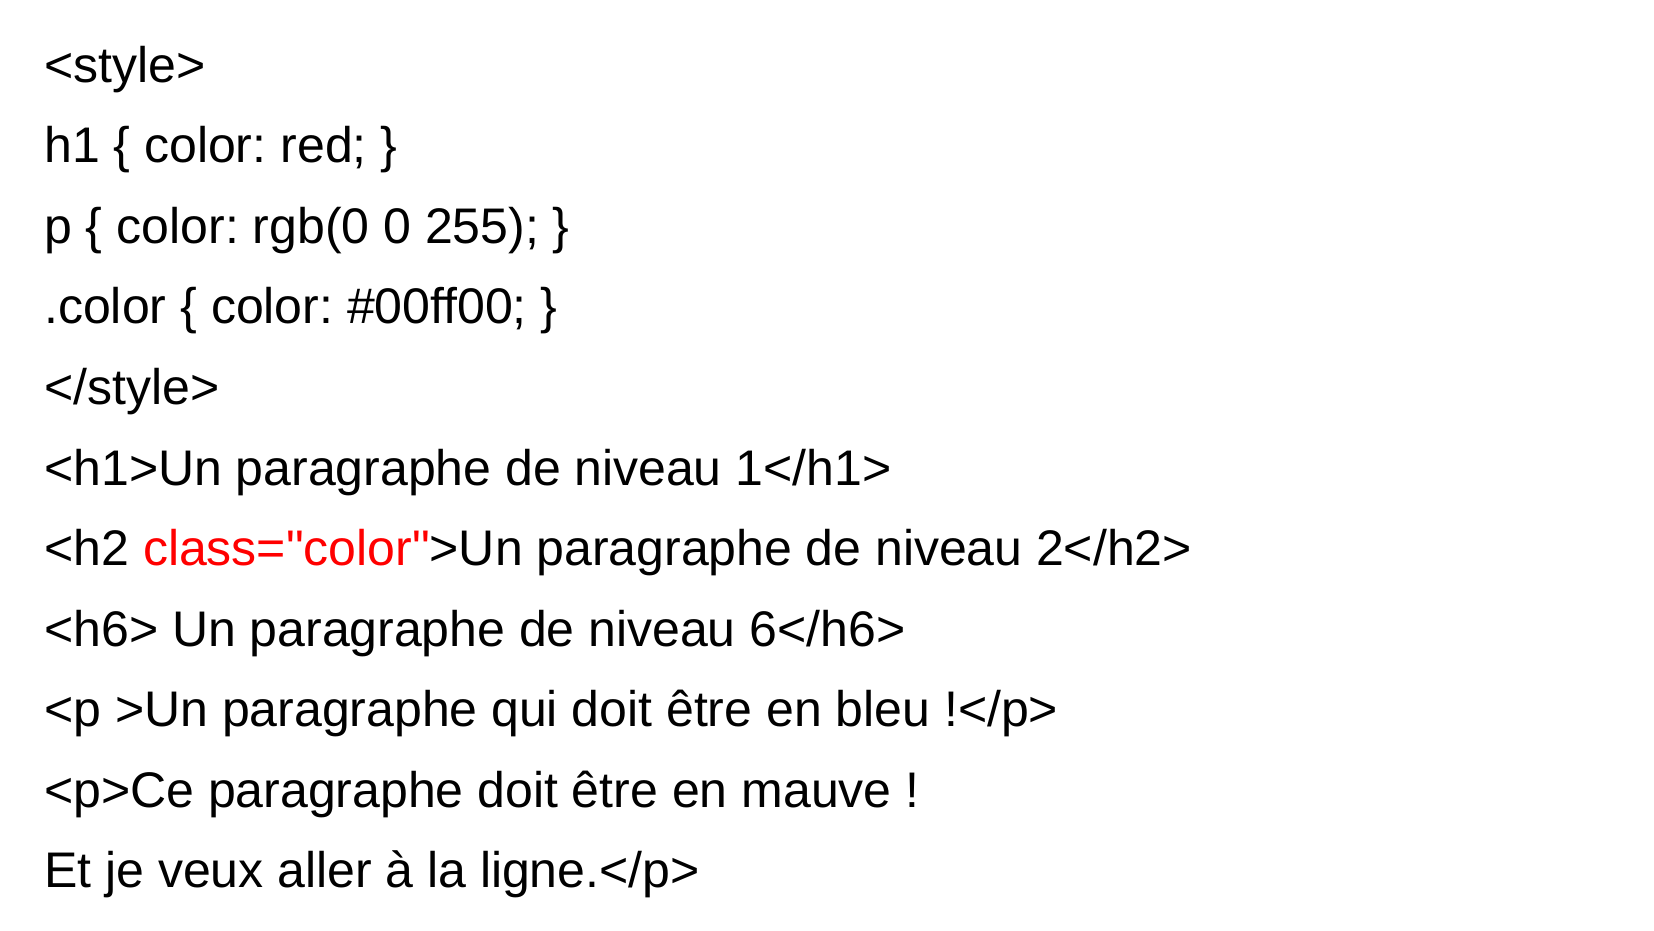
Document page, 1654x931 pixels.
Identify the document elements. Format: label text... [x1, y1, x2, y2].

text_box <style> h1 { color: red; } p { color: rgb(0 0 255); } .color { color: #00ff00; } </style> <h1>Un paragraphe de niveau 1</h1> <h2 class="color">Un paragraphe de niveau 2</h2> <h6> Un paragraphe de niveau 6</h6> <p >Un paragraphe qui doit être en bleu !</p> <p>Ce paragraphe doit être en mauve ! Et je veux aller à la ligne.</p> [29, 29, 1595, 916]
